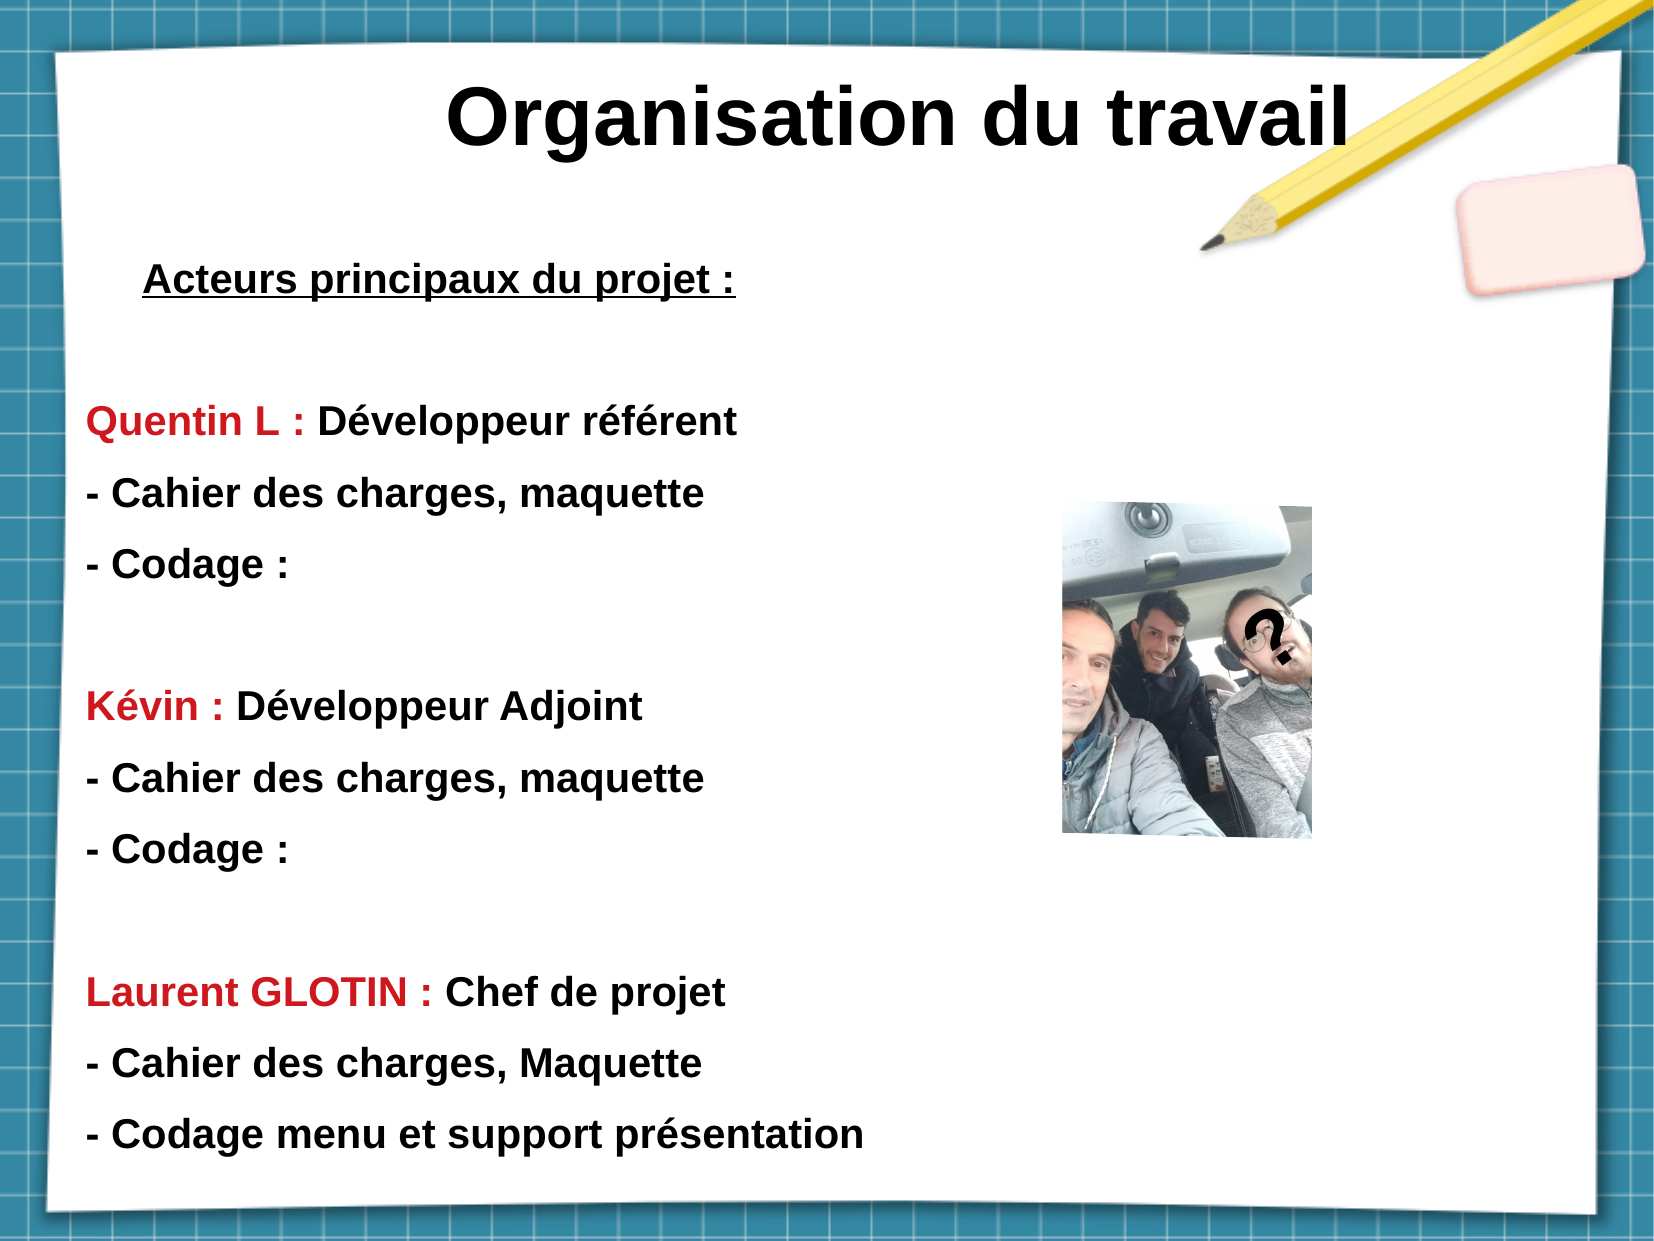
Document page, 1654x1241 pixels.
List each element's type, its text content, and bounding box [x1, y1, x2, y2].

picture [0, 0, 1654, 1241]
text_box Acteurs principaux du projet : Quentin L : Développeur référent - Cahier des charges, maquette - Codage : Kévin : Développeur Adjoint - Cahier des charges, maquette - Codage : Laurent GLOTIN : Chef de projet - Cahier des charges, Maquette - Codage menu et support présentation [70, 248, 957, 1241]
text_box ? [1208, 560, 1352, 707]
text_box Organisation du travail [0, 62, 1418, 171]
